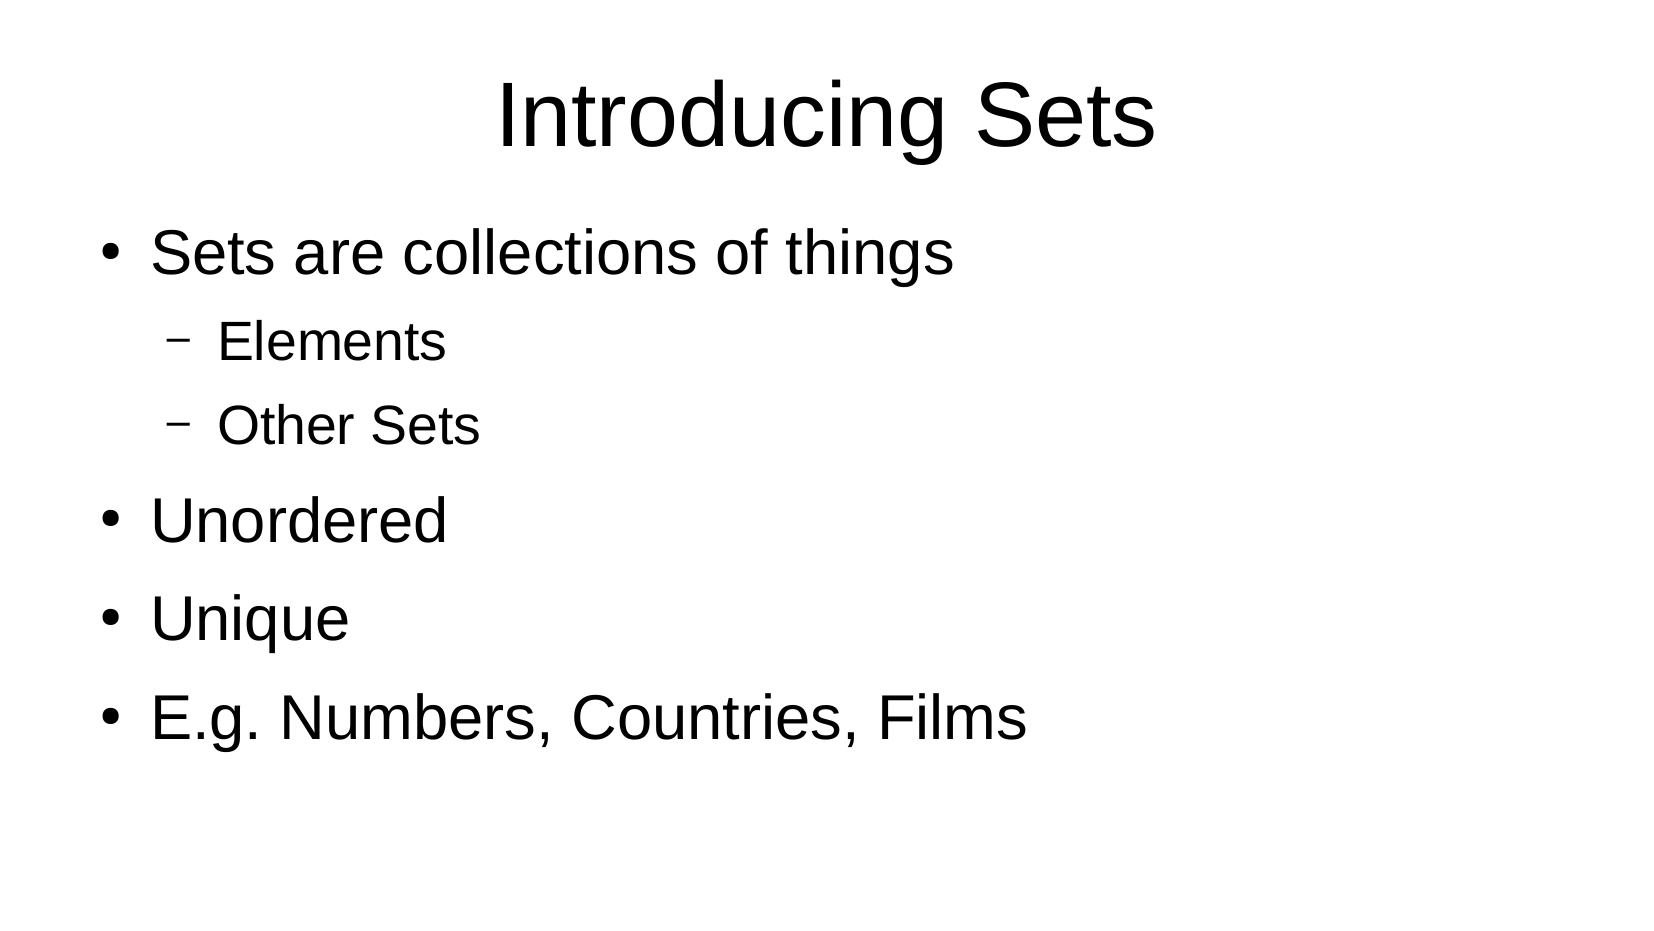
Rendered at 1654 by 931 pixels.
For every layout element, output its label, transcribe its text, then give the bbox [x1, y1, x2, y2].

list Sets are collections of things Elements Other Sets Unordered Unique E.g. Numbers, Countries, Films [82, 217, 1571, 758]
title Introducing Sets [82, 37, 1571, 193]
